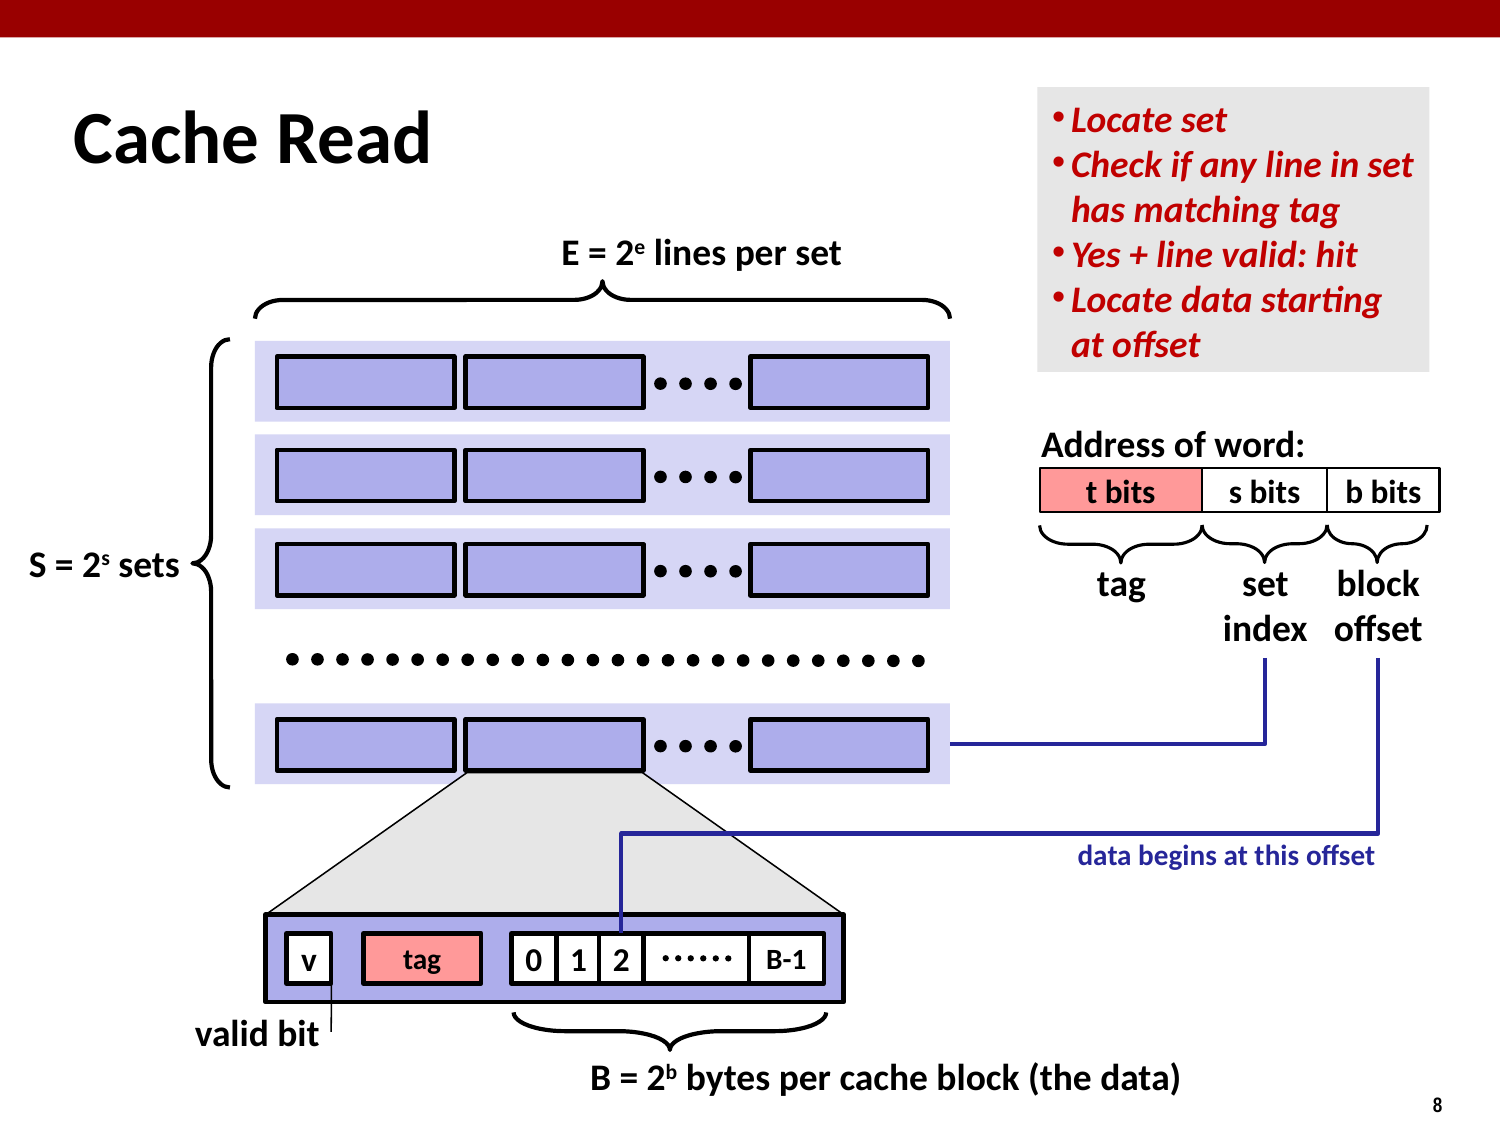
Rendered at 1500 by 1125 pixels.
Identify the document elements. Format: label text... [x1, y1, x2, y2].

text_box B-1 [749, 933, 824, 984]
text_box set index [1207, 551, 1318, 657]
text_box 2 [598, 933, 643, 984]
text_box valid bit [179, 1001, 335, 1062]
text_box Address of word: [1026, 412, 1321, 473]
text_box data begins at this offset [1062, 829, 1391, 879]
text_box 1 [556, 933, 598, 984]
text_box B = 2b bytes per cache block (the data) [575, 1045, 1198, 1106]
text_box Locate set Check if any line in set has matching tag Yes + line valid: hit Locate data starting at offset [1037, 87, 1430, 372]
text_box 0 [511, 933, 556, 984]
text_box b bits [1327, 468, 1440, 513]
text_box [254, 340, 950, 422]
title Cache Read [58, 71, 1304, 197]
text_box E = 2e lines per set [546, 220, 858, 281]
text_box block offset [1318, 551, 1438, 657]
text_box tag [363, 933, 482, 984]
text_box v [286, 933, 332, 984]
text_box [254, 528, 950, 610]
text_box s bits [1202, 468, 1327, 513]
text_box [254, 703, 950, 1002]
text_box tag [1082, 552, 1161, 612]
text_box [254, 434, 950, 516]
text_box S = 2s sets [14, 532, 196, 592]
text_box t bits [1039, 473, 1202, 513]
